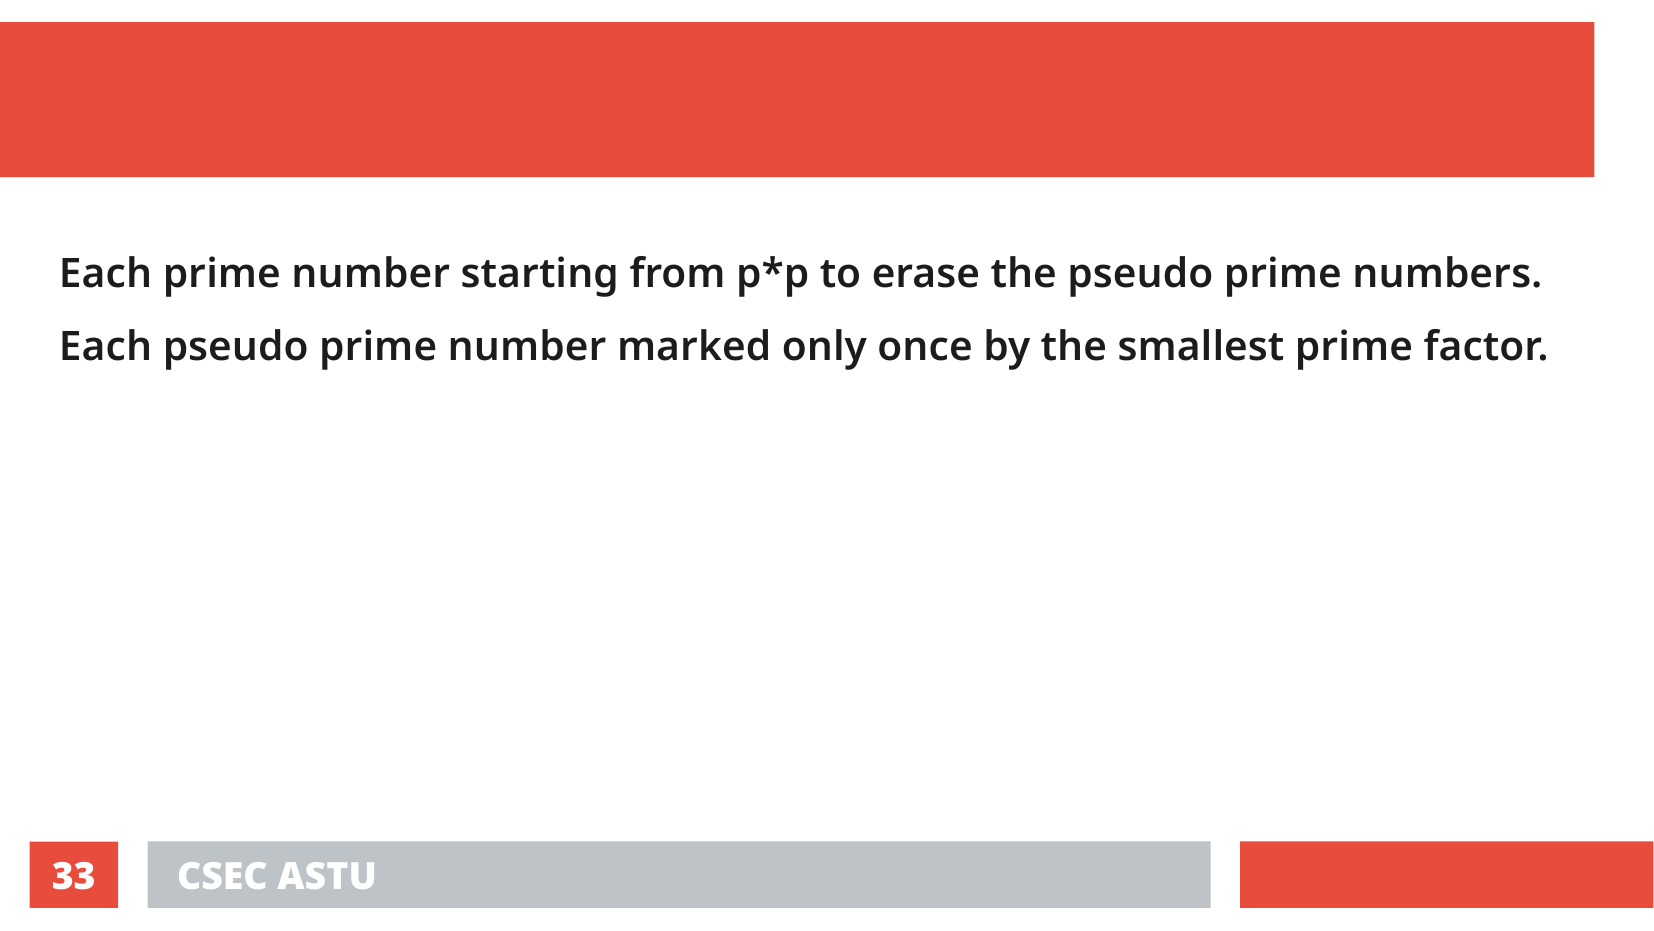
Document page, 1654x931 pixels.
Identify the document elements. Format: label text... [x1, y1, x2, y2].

list Each prime number starting from p*p to erase the pseudo prime numbers. Each pseudo prime number marked only once by the smallest prime factor. [59, 243, 1565, 820]
